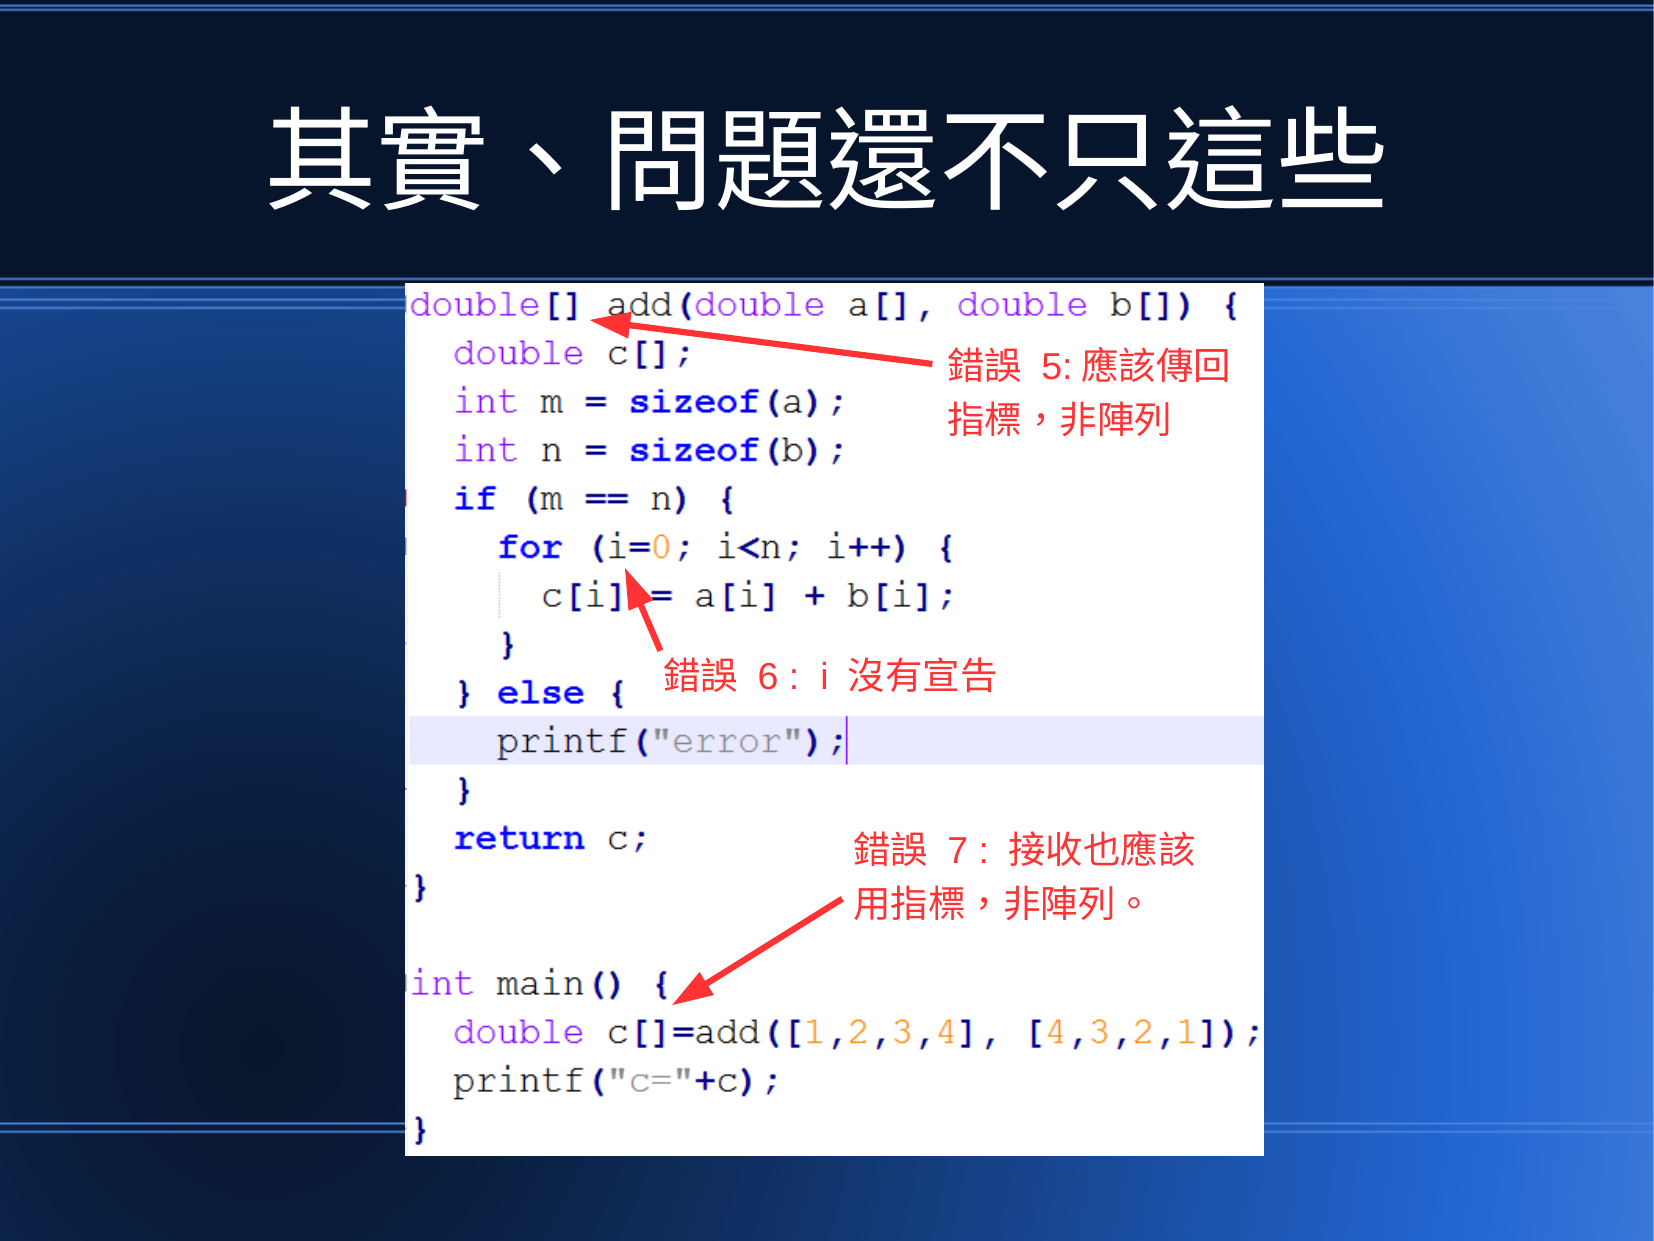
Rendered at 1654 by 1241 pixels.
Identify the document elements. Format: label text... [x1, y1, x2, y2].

text_box 錯誤 5:應該傳回 指標，非陣列 [932, 328, 1246, 438]
title 其實、問題還不只這些 [82, 49, 1571, 257]
text_box 錯誤 7 : 接收也應該 用指標，非陣列。 [838, 812, 1211, 922]
picture [0, 0, 1654, 1241]
text_box 錯誤 6 : i 沒有宣告 [648, 638, 1013, 701]
